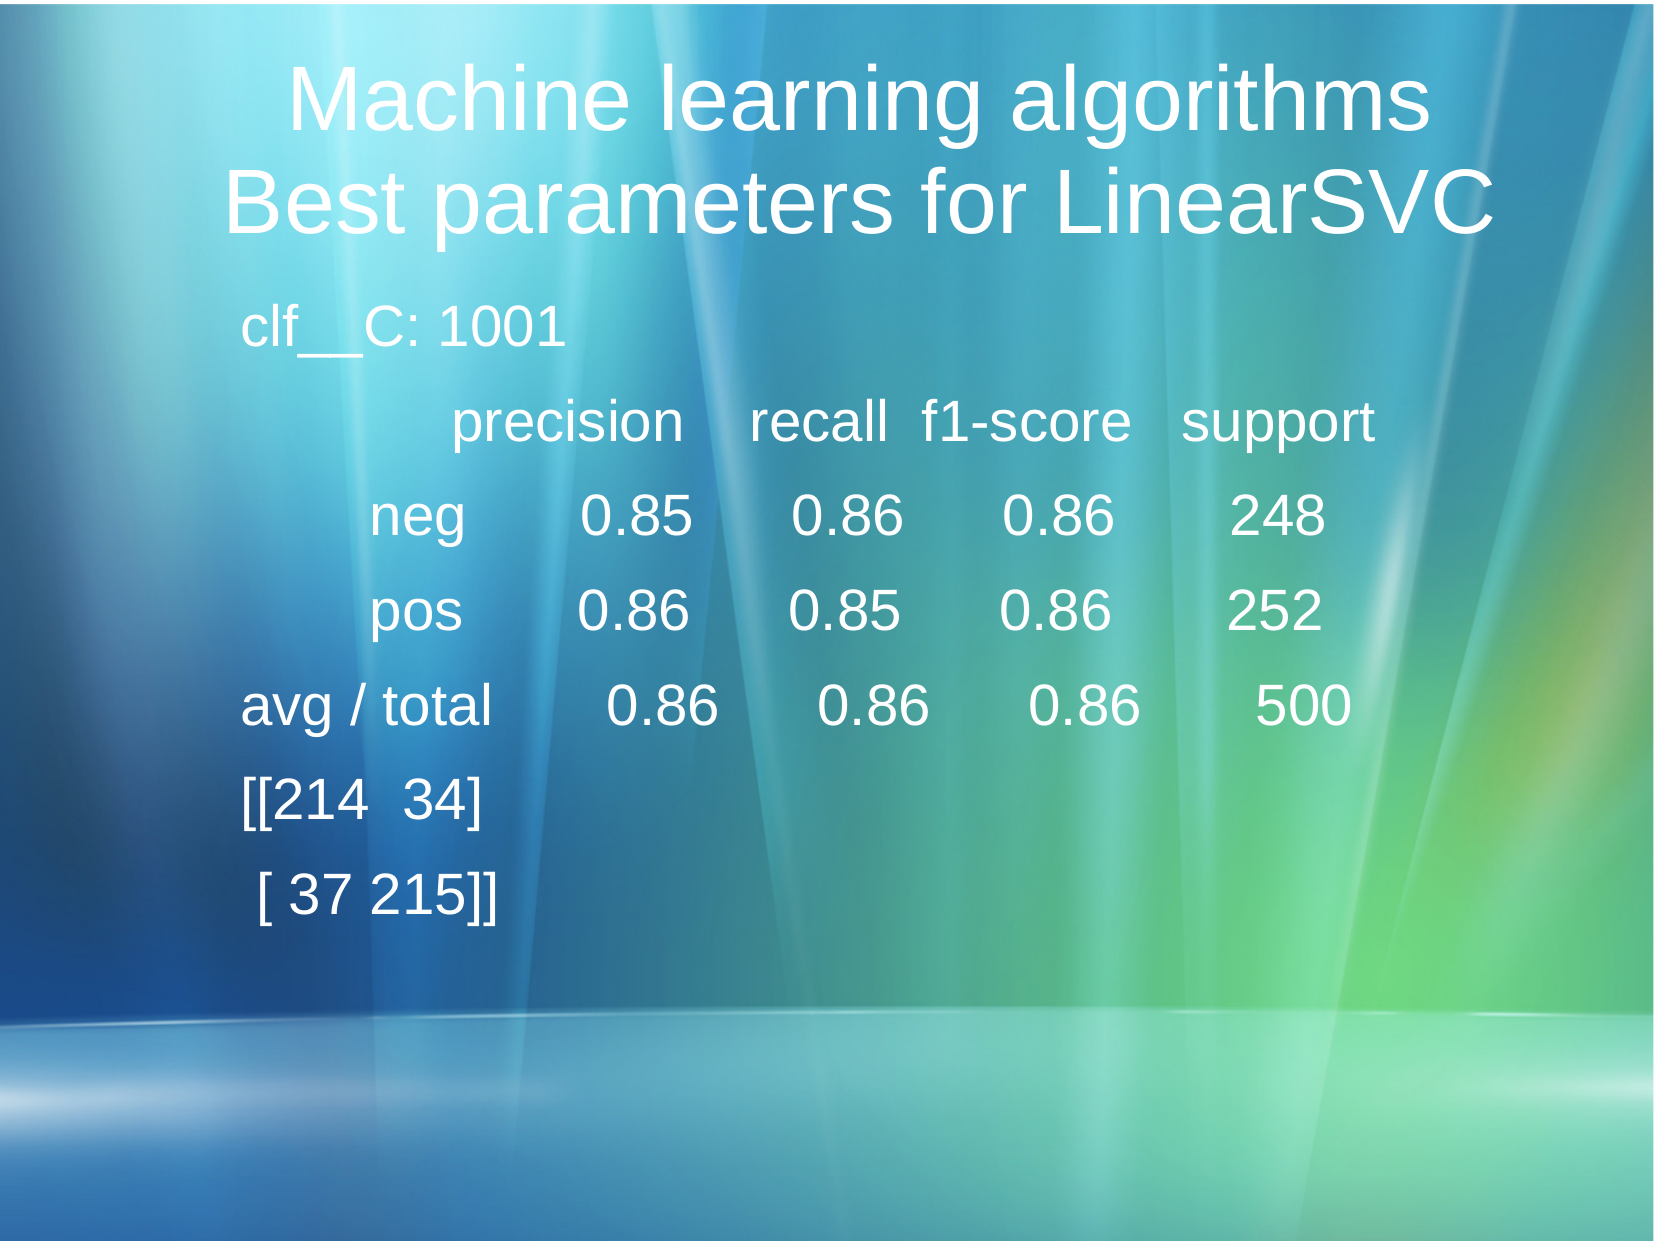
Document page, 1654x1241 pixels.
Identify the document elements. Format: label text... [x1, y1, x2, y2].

title Machine learning algorithms Best parameters for LinearSVC [82, 45, 1568, 258]
list clf__C: 1001 precision recall f1-score support neg 0.85 0.86 0.86 248 pos 0.86 0.85 0.86 252 avg / total 0.86 0.86 0.86 500 [[214 34] [ 37 215]] [240, 290, 1535, 1156]
picture [0, 4, 1654, 1241]
